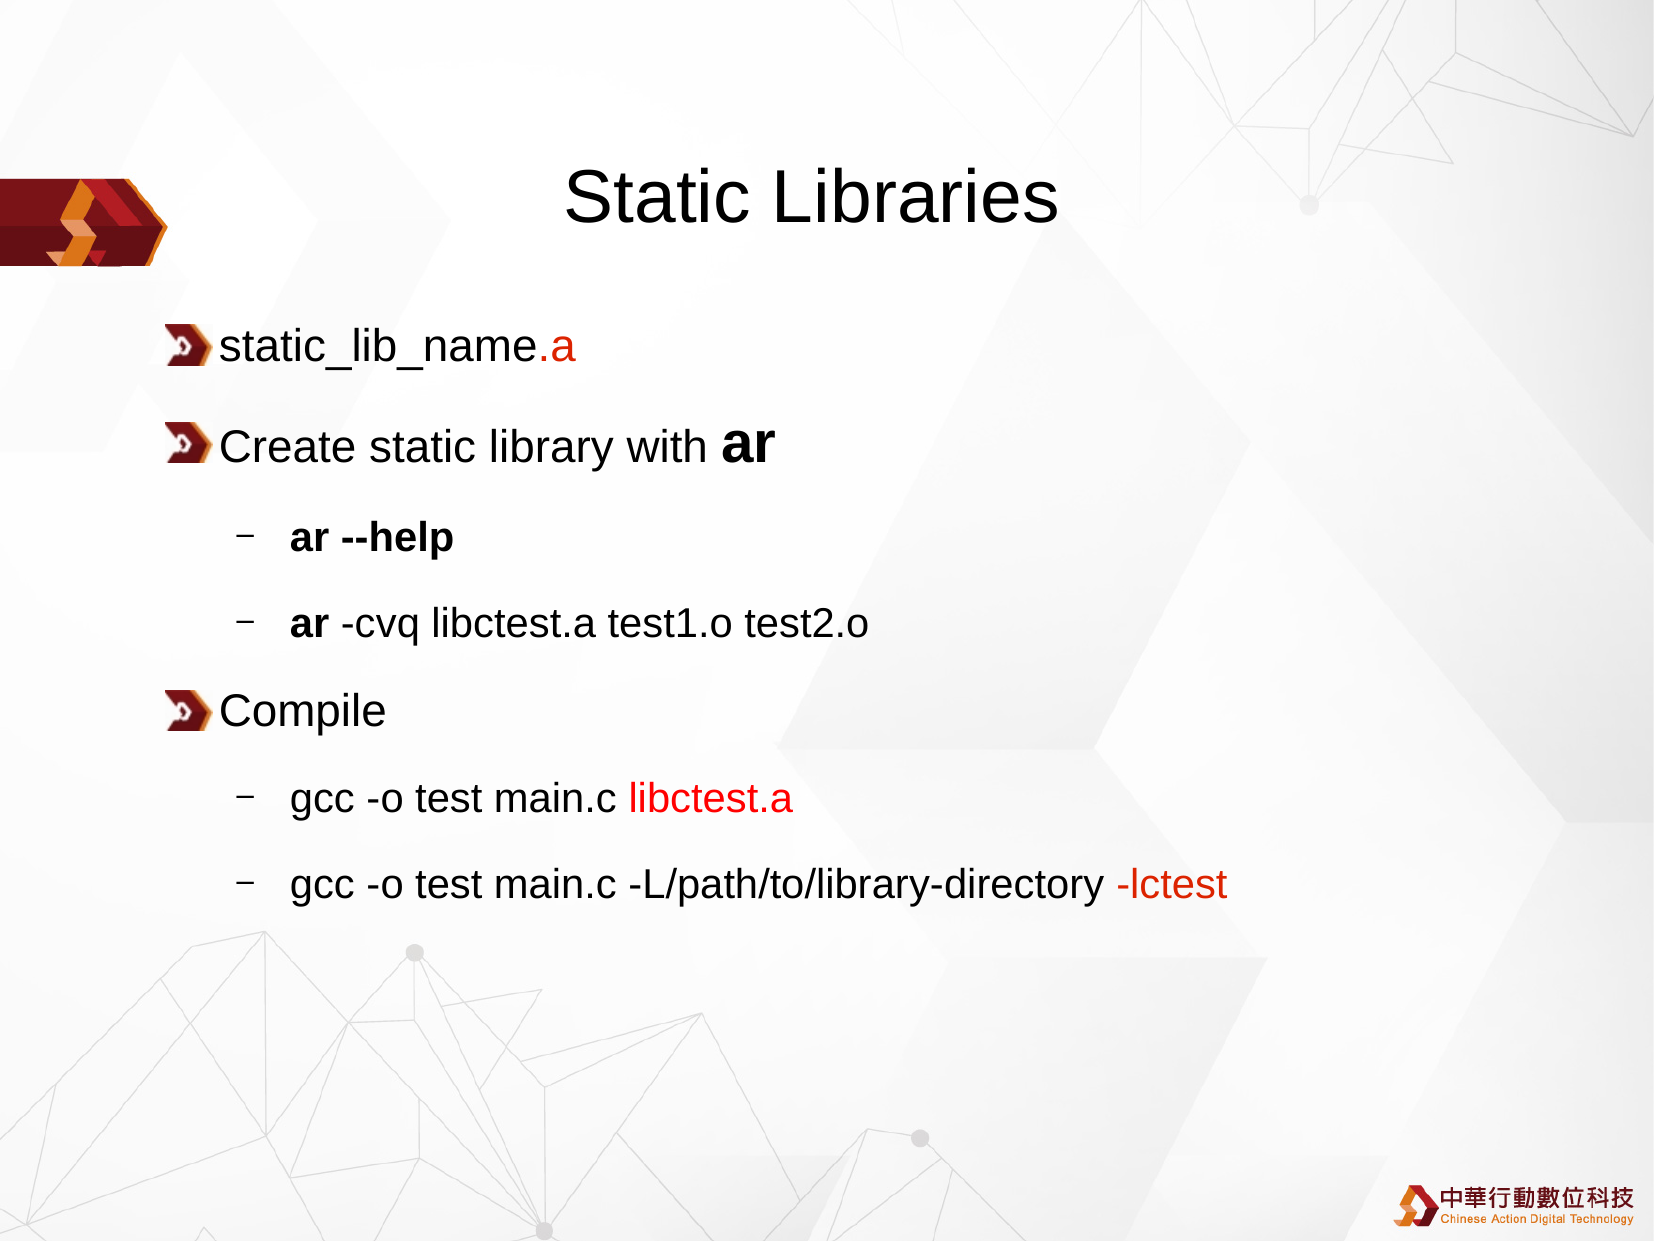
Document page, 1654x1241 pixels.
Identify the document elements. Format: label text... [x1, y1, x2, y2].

picture [0, 0, 1654, 1241]
title Static Libraries [118, 112, 1506, 281]
list static_lib_name.a Create static library with ar ar --help ar -cvq libctest.a test1.o test2.o Compile gcc -o test main.c libctest.a gcc -o test main.c -L/path/to/library-directory -lctest [118, 319, 1571, 1040]
